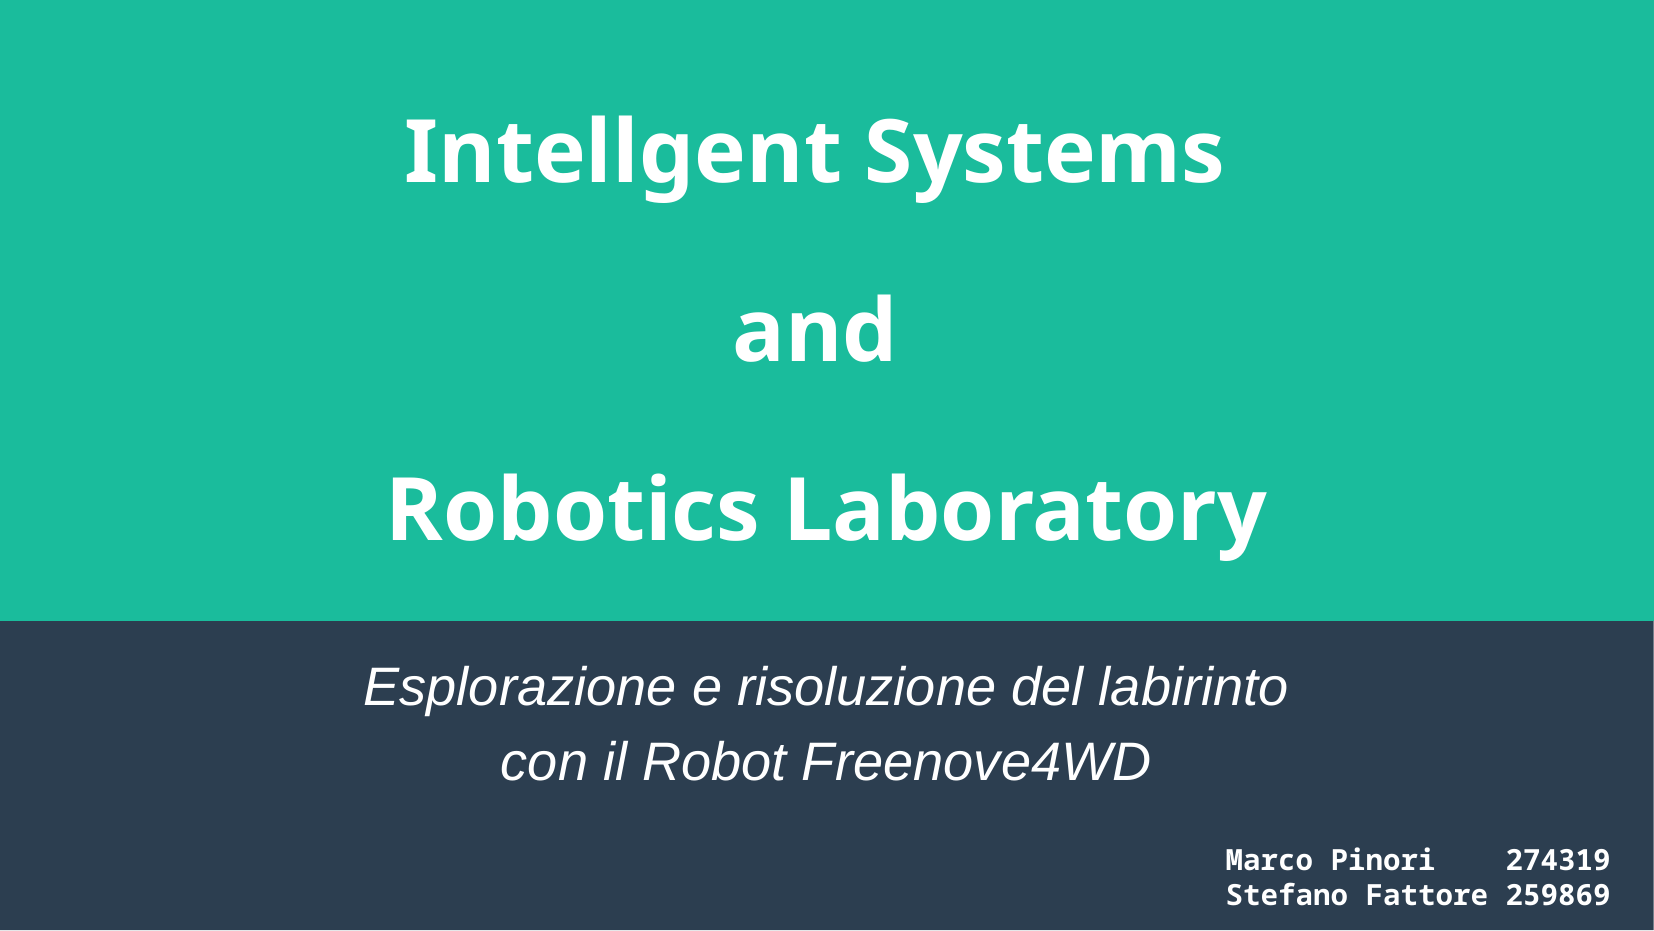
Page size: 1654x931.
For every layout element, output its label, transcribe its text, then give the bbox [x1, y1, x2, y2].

text_box Marco Pinori 274319 Stefano Fattore 259869 [1210, 833, 1654, 919]
subtitle Esplorazione e risoluzione del labirinto con il Robot Freenove4WD [59, 642, 1595, 886]
title Intellgent Systems and Robotics Laboratory [59, 29, 1595, 567]
